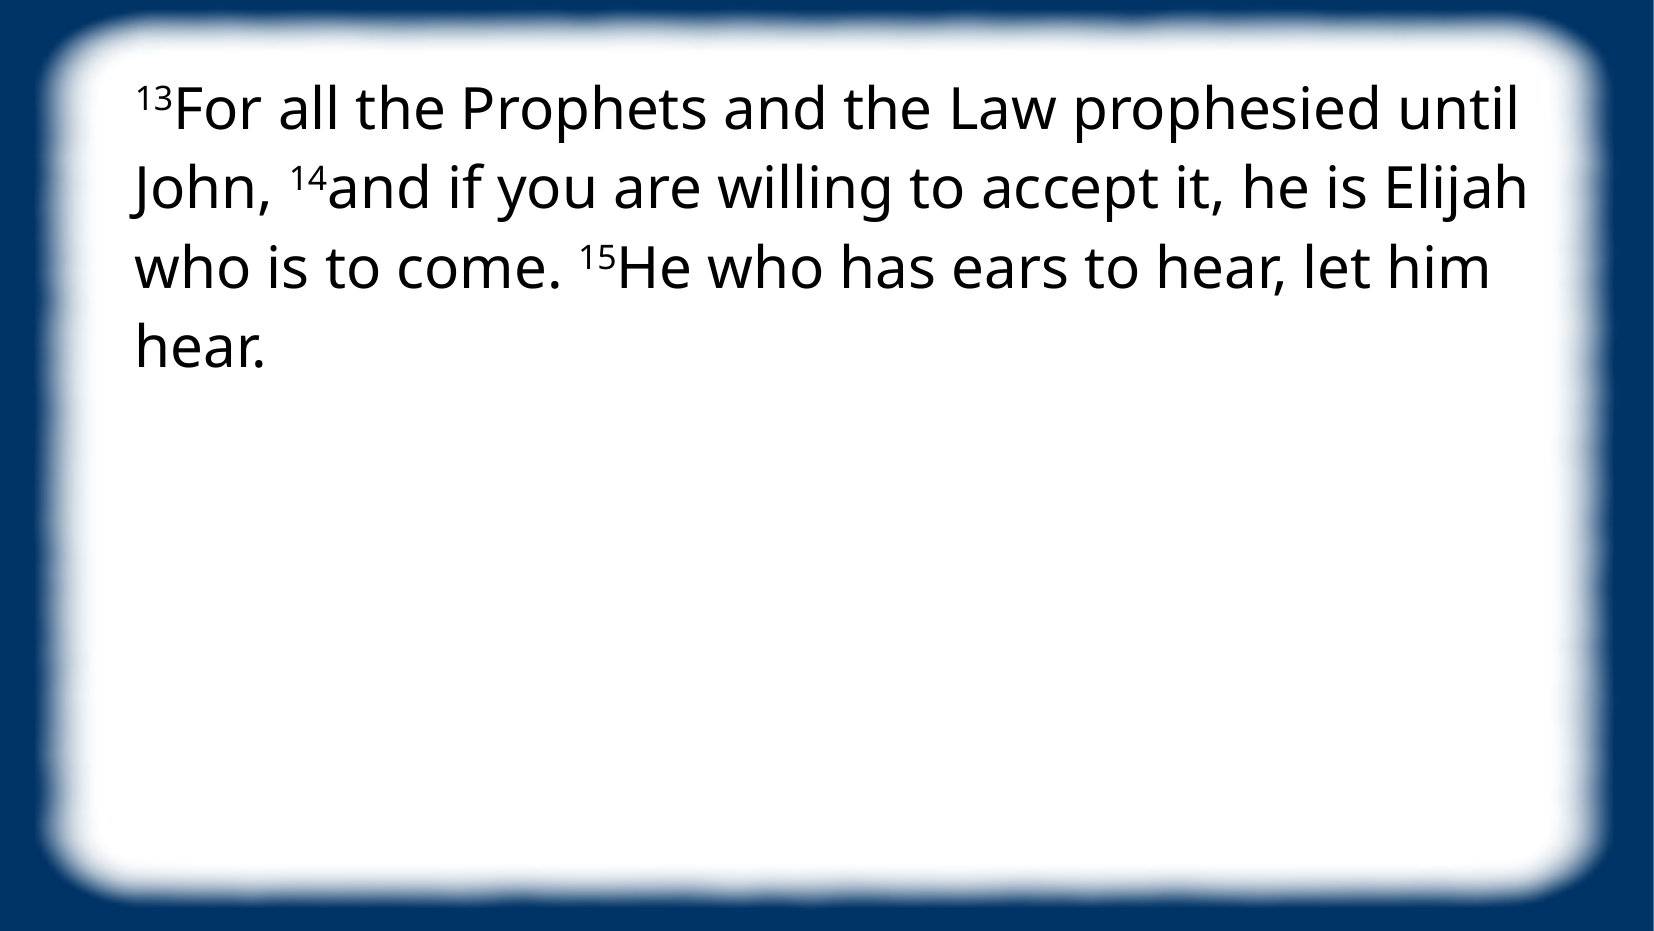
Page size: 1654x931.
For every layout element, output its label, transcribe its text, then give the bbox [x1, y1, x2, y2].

picture [0, 0, 1654, 931]
text_box 13For all the Prophets and the Law prophesied until John, 14and if you are willing to accept it, he is Elijah who is to come. 15He who has ears to hear, let him hear. [120, 60, 1561, 406]
